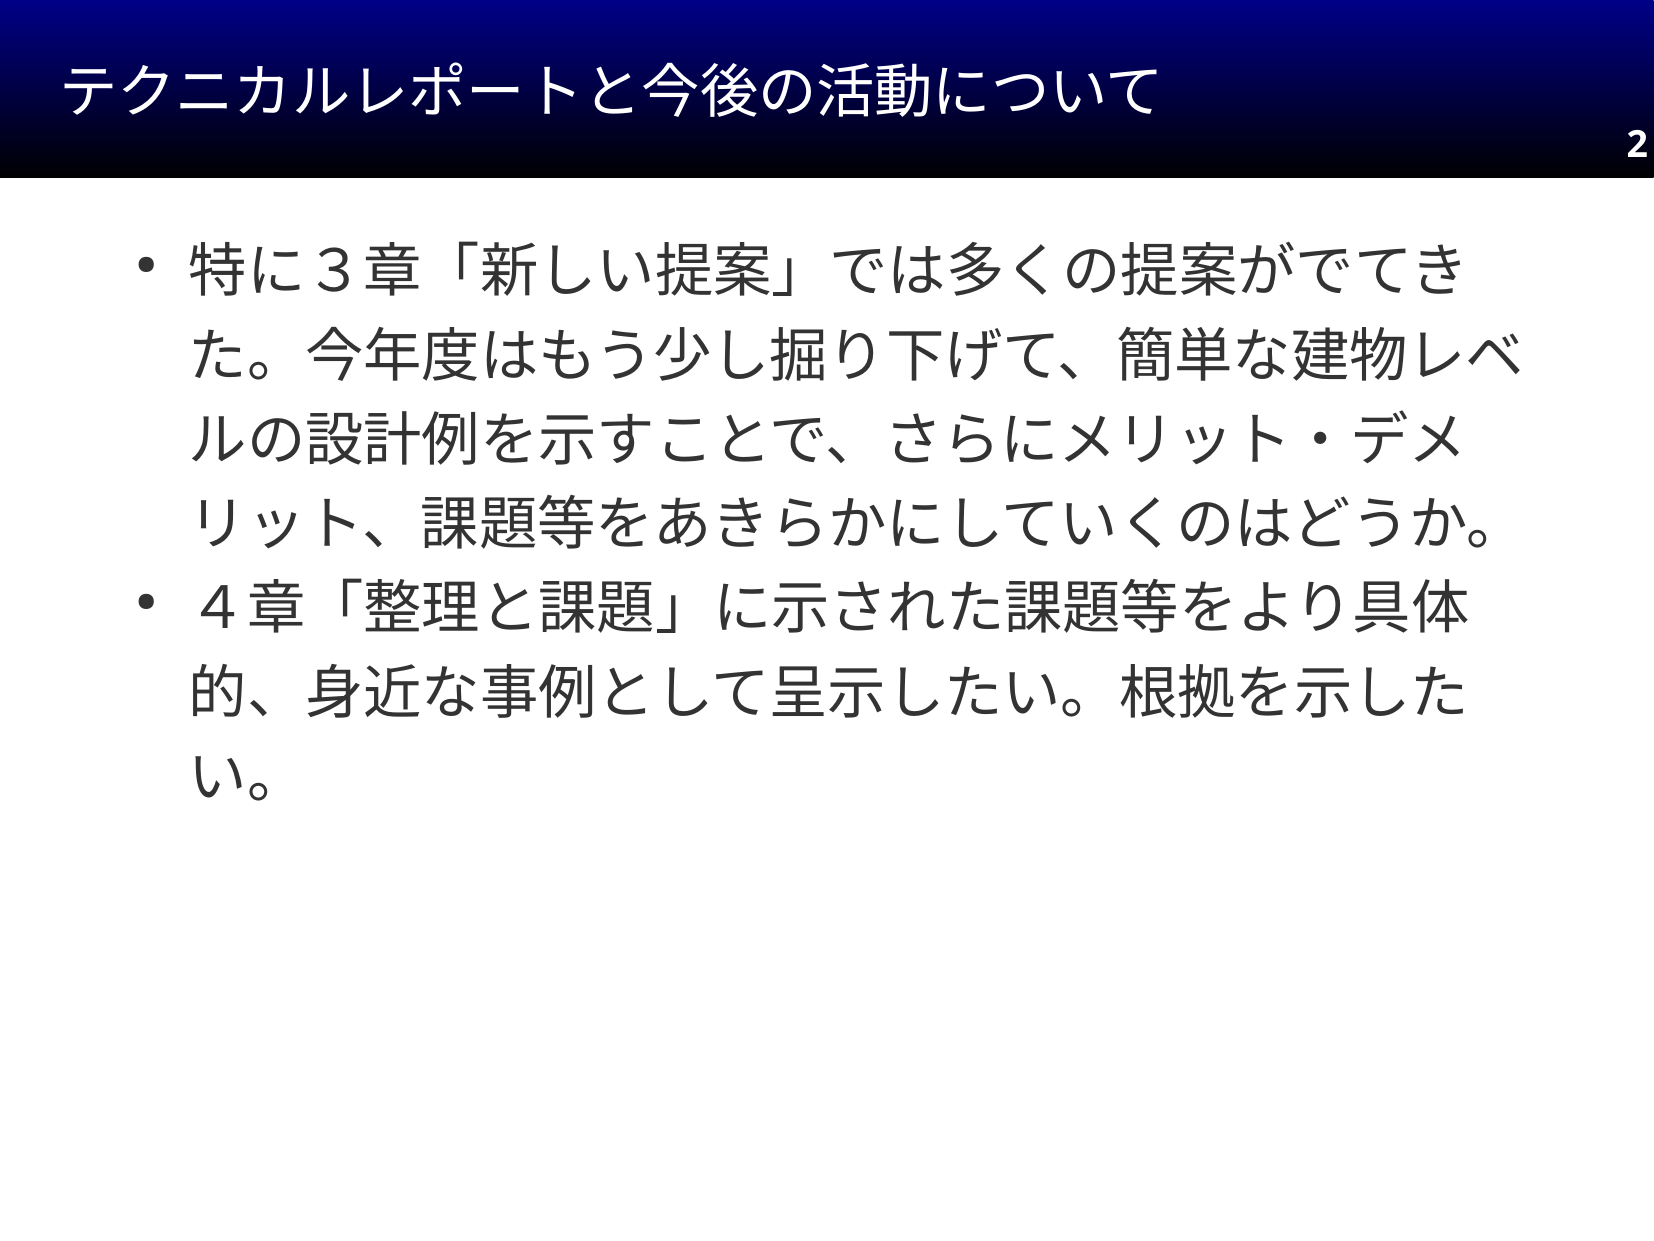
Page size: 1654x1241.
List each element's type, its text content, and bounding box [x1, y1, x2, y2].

list 特に３章「新しい提案」では多くの提案がでてきた。今年度はもう少し掘り下げて、簡単な建物レベルの設計例を示すことで、さらにメリット・デメリット、課題等をあきらかにしていくのはどうか。 ４章「整理と課題」に示された課題等をより具体的、身近な事例として呈示したい。根拠を示したい。 [118, 224, 1536, 1074]
title テクニカルレポートと今後の活動について [59, 11, 1607, 164]
